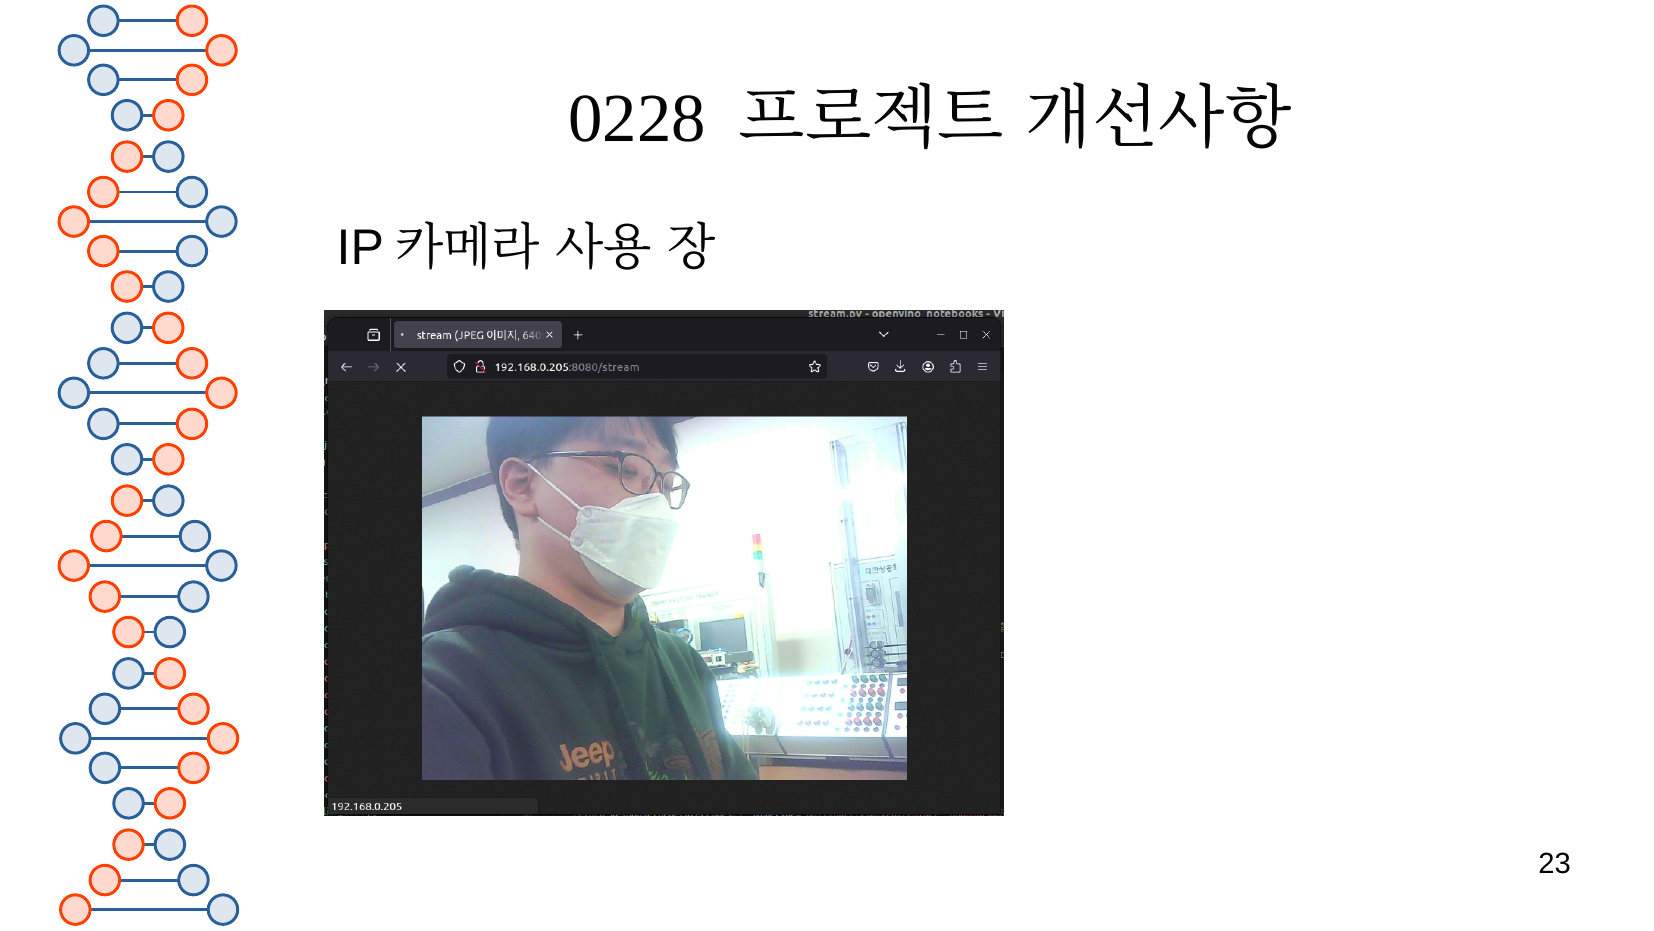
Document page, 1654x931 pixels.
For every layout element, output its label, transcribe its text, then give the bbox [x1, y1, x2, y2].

list IP카메라 사용 장 [265, 206, 1595, 747]
title 0228 프로젝트 개선사항 [265, 35, 1595, 189]
picture [324, 310, 1004, 816]
